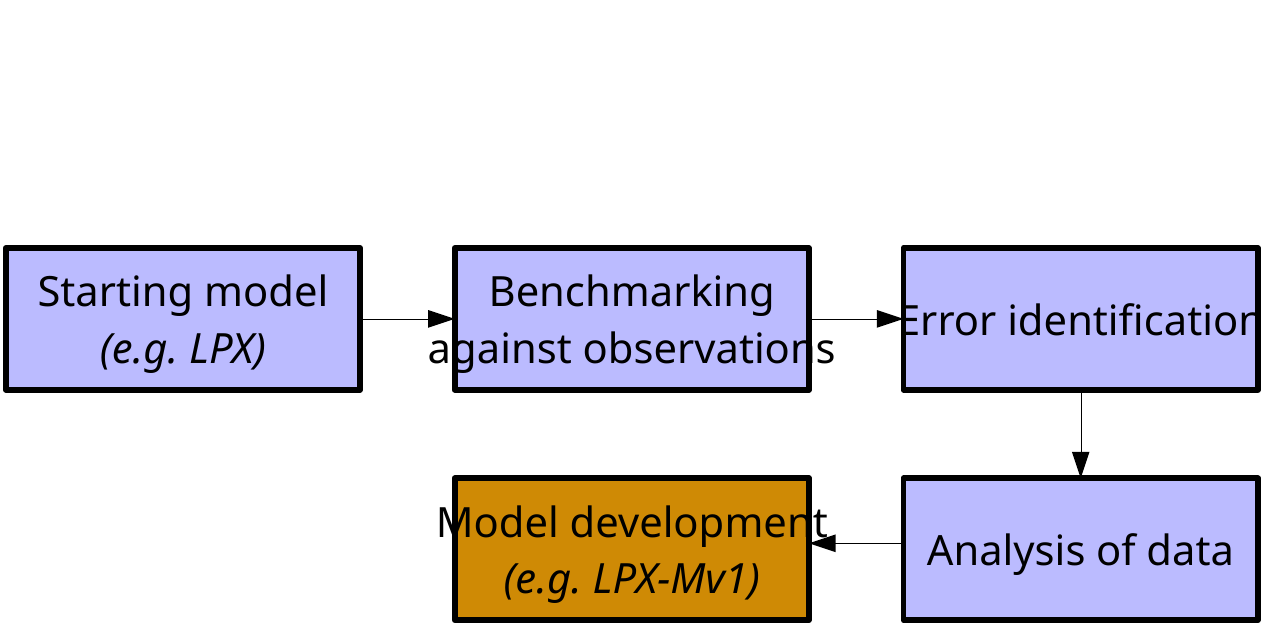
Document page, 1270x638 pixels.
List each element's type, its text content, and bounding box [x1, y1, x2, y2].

text_box Benchmarking against observations [454, 248, 809, 390]
text_box Analysis of data [903, 478, 1258, 621]
text_box Error identification [903, 248, 1258, 390]
text_box Starting model (e.g. LPX) [5, 248, 361, 390]
text_box Model development (e.g. LPX-Mv1) [454, 478, 809, 621]
